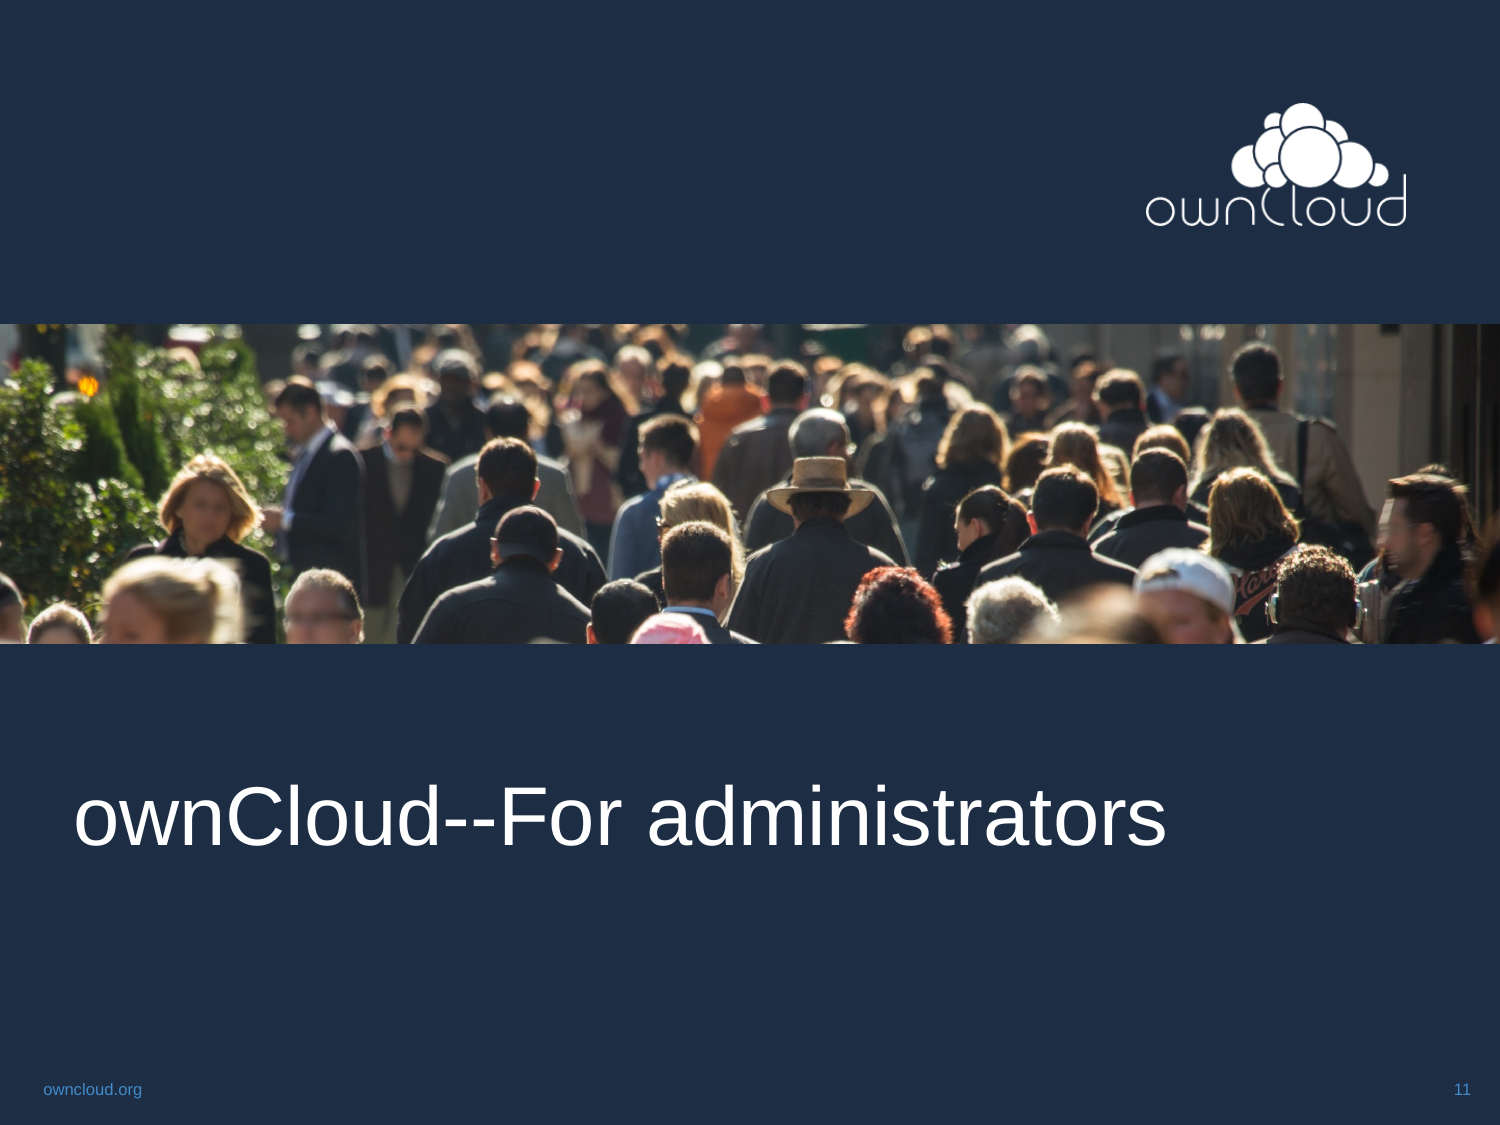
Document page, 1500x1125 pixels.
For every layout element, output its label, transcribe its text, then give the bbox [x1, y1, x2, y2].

picture [1146, 103, 1406, 226]
title ownCloud--For administrators [58, 754, 1427, 942]
picture [0, 324, 1500, 644]
